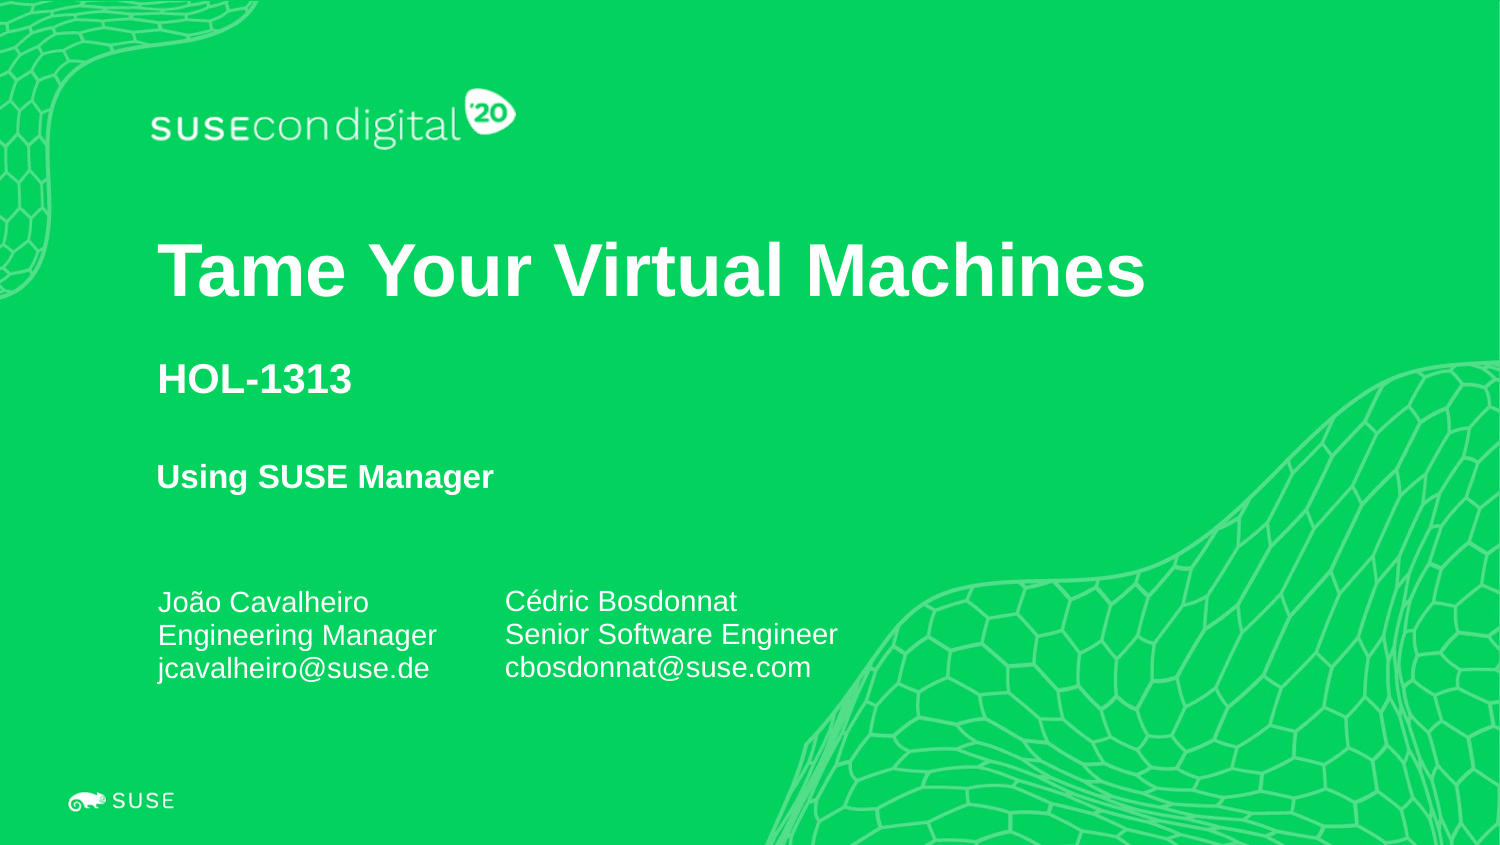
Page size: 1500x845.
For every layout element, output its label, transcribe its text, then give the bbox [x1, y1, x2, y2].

text_box Cédric Bosdonnat Senior Software Engineer cbosdonnat@suse.com [490, 577, 854, 691]
text_box João Cavalheiro Engineering Manager jcavalheiro@suse.de [143, 578, 453, 692]
title Tame Your Virtual Machines HOL-1313 [142, 189, 1193, 410]
text_box Using SUSE Manager [141, 451, 510, 503]
picture [0, 1, 1500, 845]
